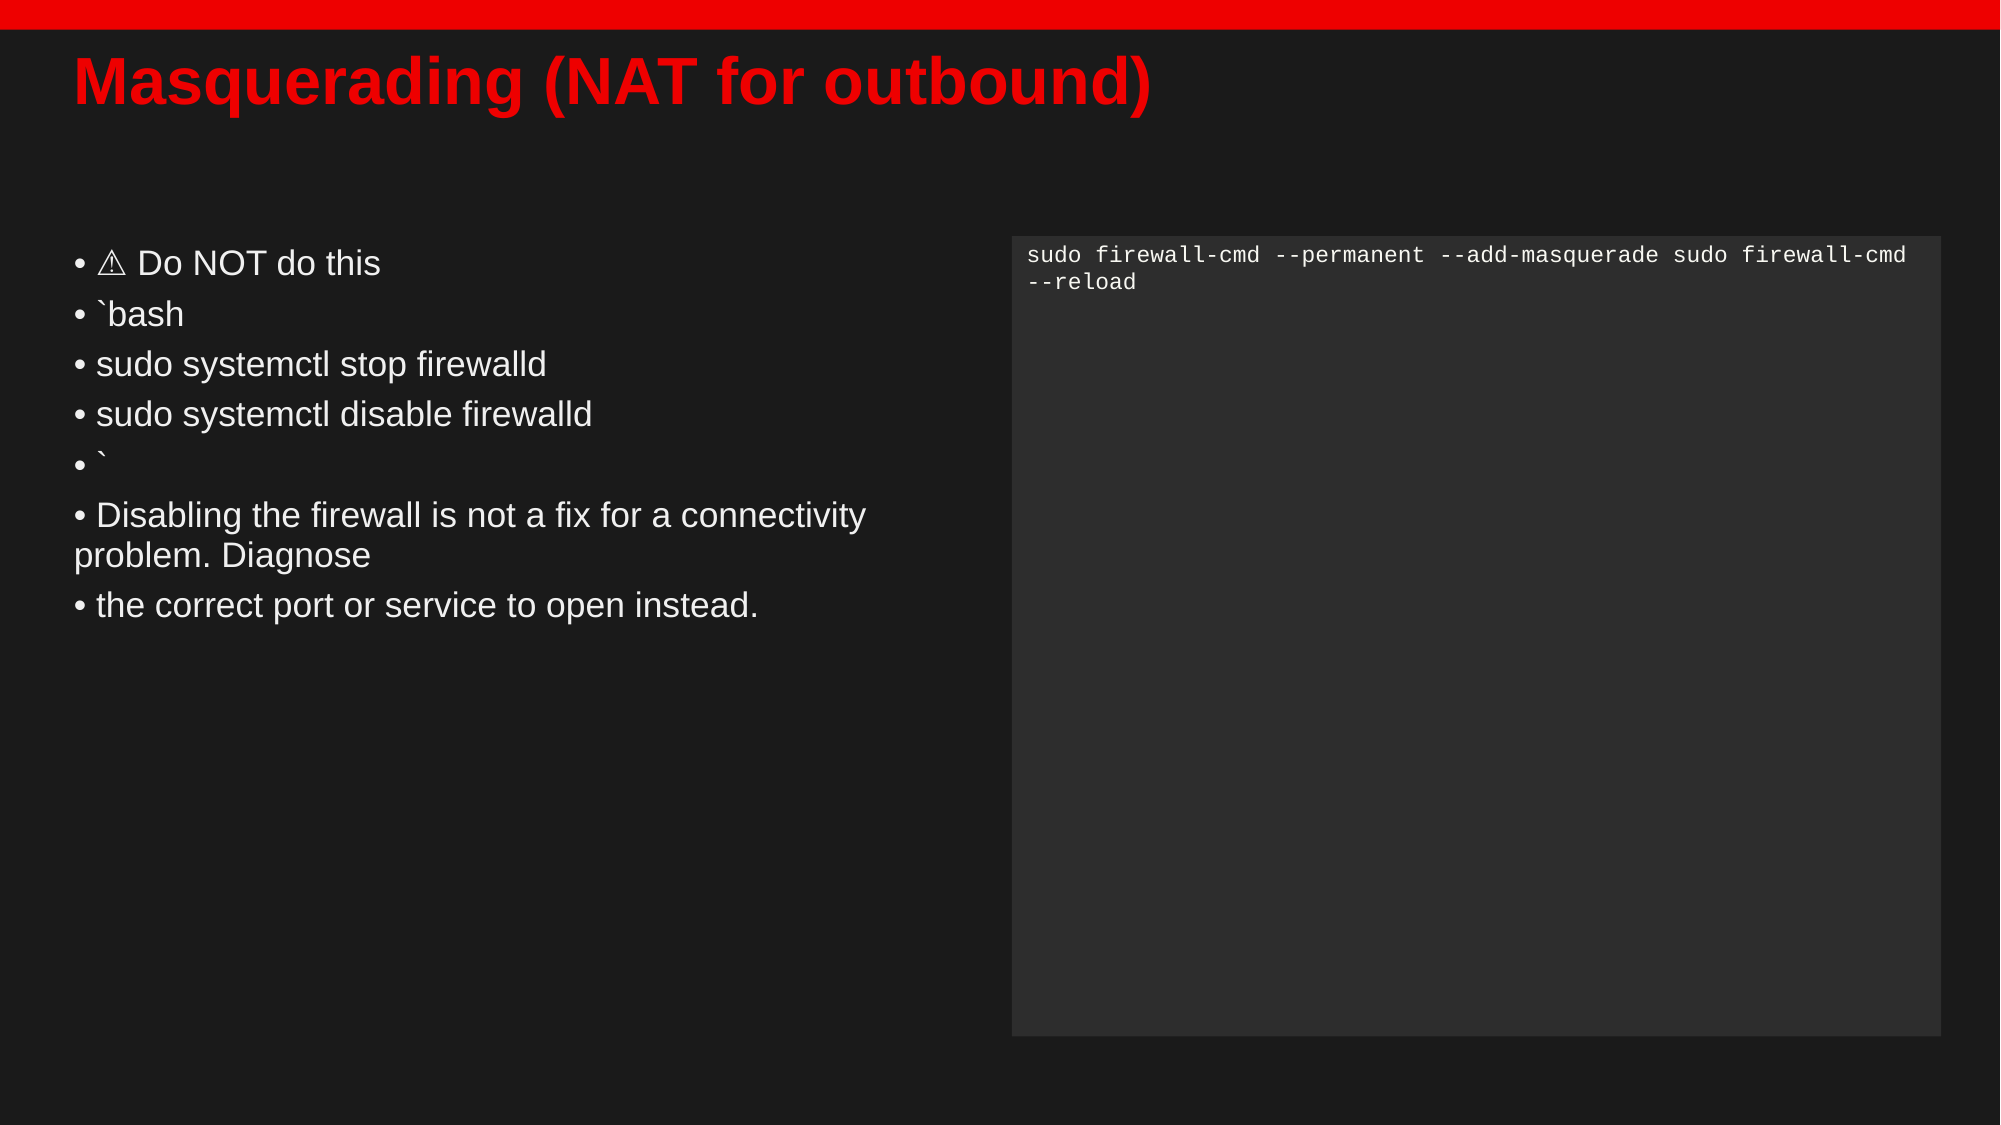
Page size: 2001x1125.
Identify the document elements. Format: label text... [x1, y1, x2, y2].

text_box [0, 0, 2001, 30]
text_box Masquerading (NAT for outbound) [59, 36, 1942, 208]
text_box • ⚠️ Do NOT do this • `bash • sudo systemctl stop firewalld • sudo systemctl disable firewalld • ` • Disabling the firewall is not a fix for a connectivity problem. Diagnose • the correct port or service to open instead. [59, 236, 989, 1037]
text_box sudo firewall-cmd --permanent --add-masquerade sudo firewall-cmd --reload [1011, 236, 1942, 1037]
